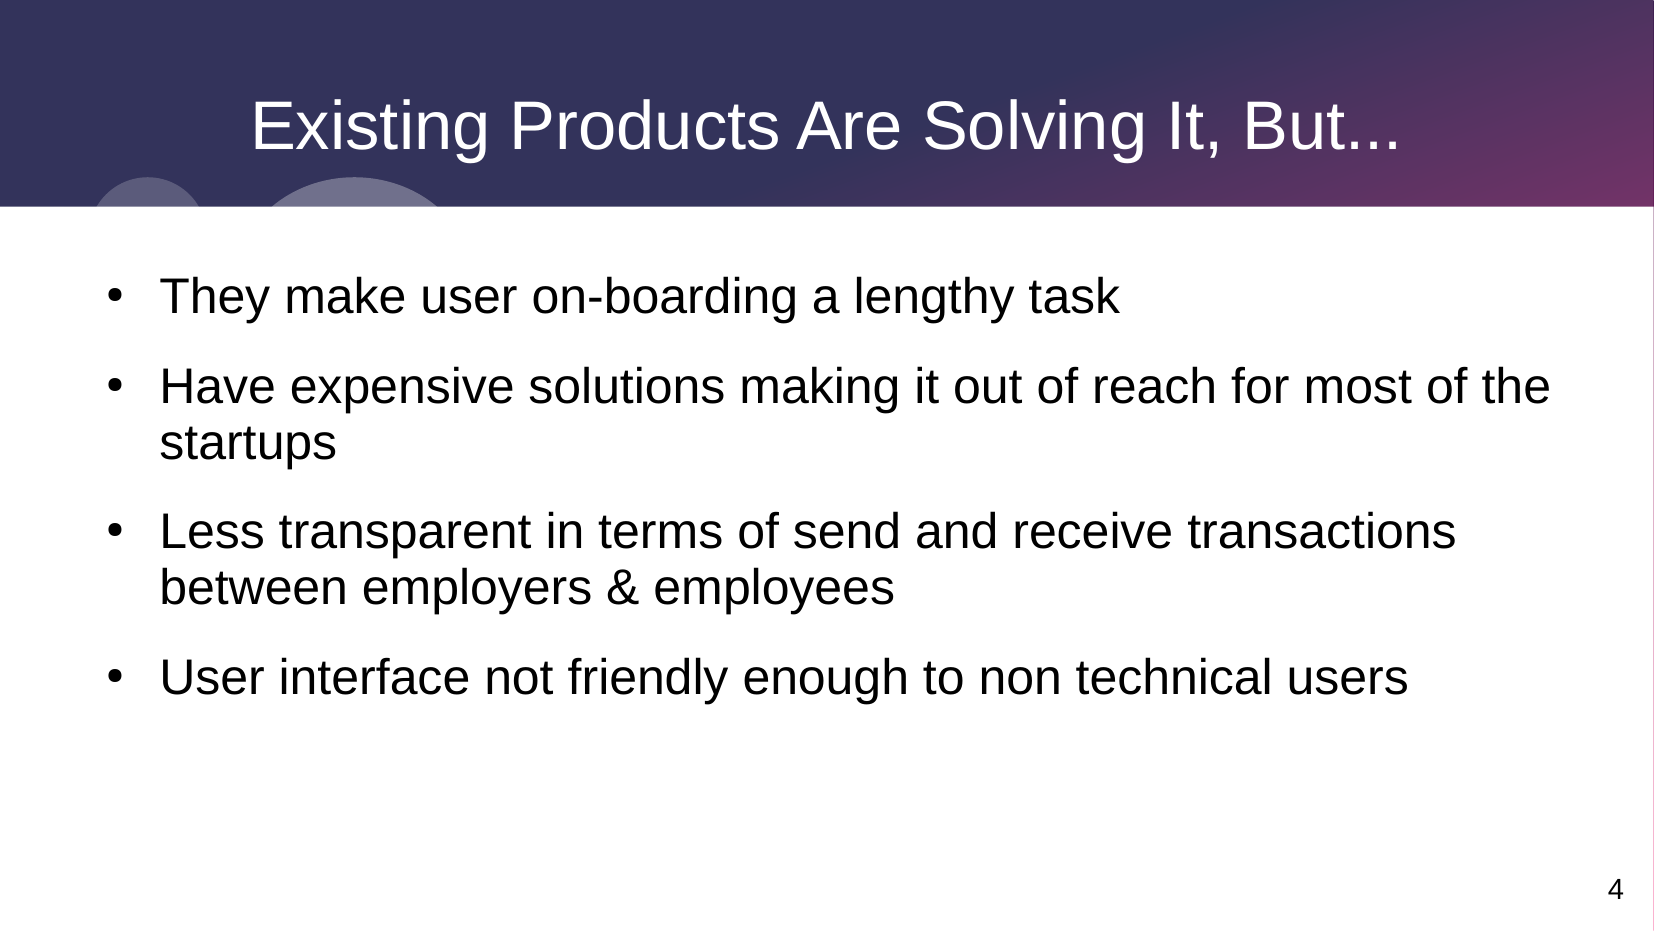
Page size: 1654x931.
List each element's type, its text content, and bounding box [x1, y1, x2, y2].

list They make user on-boarding a lengthy task Have expensive solutions making it out of reach for most of the startups Less transparent in terms of send and receive transactions between employers & employees User interface not friendly enough to non technical users [88, 236, 1565, 827]
title Existing Products Are Solving It, But... [88, 44, 1565, 207]
